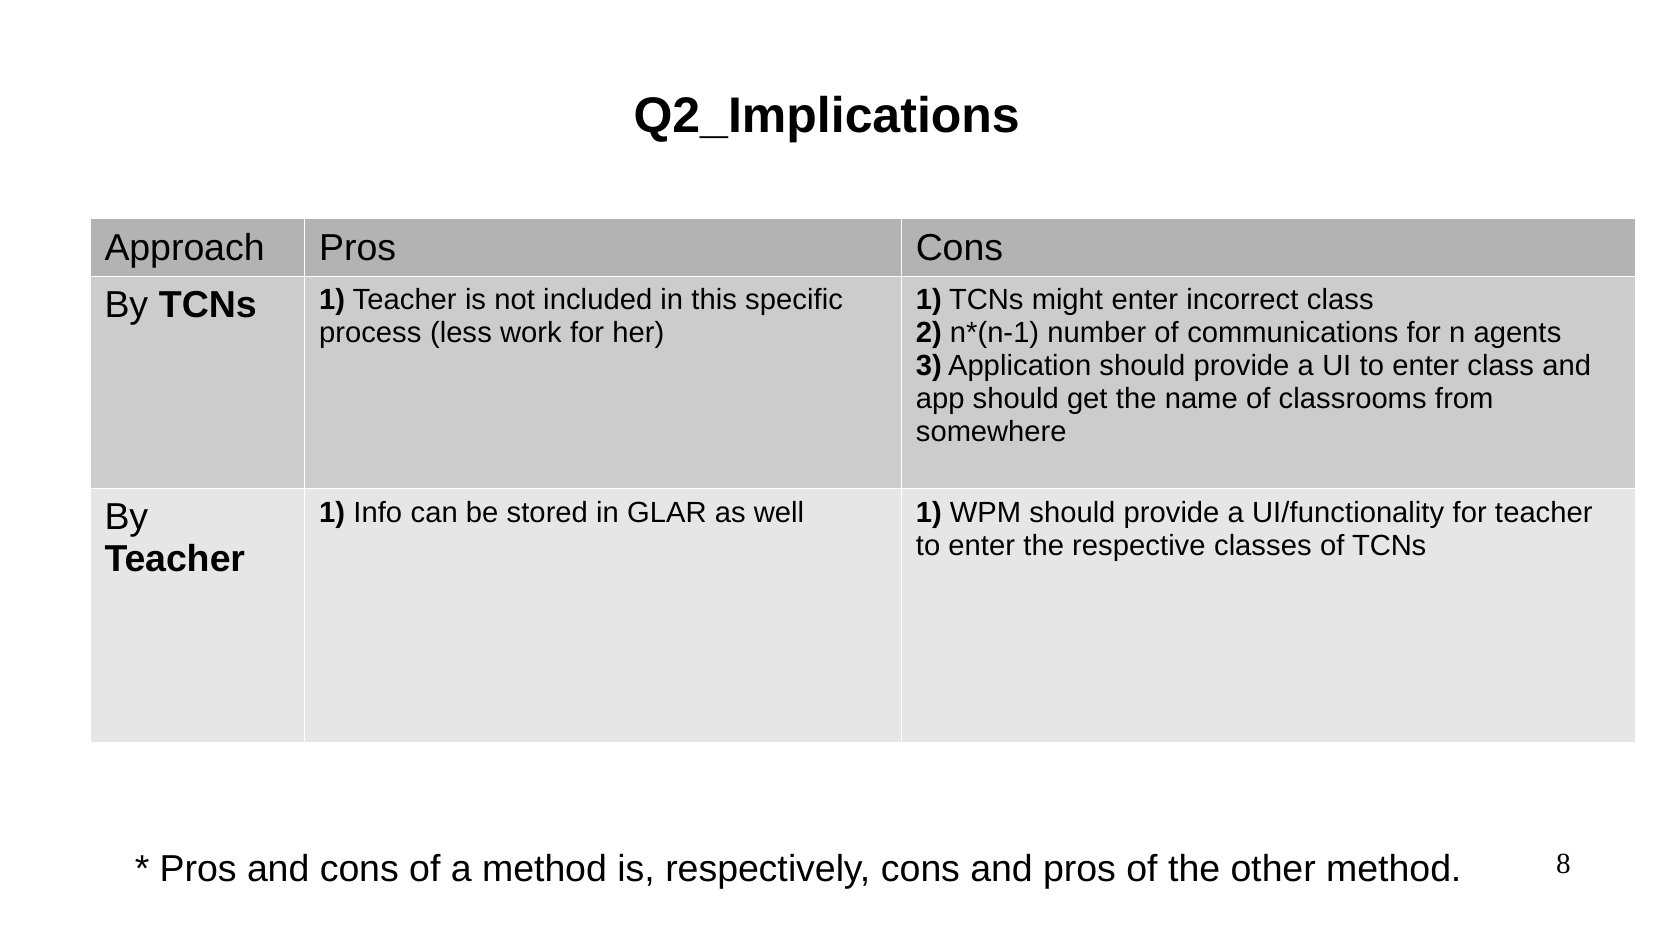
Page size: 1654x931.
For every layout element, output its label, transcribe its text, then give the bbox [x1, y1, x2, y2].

text_box * Pros and cons of a method is, respectively, cons and pros of the other method. [120, 840, 1488, 897]
table_cell 1) Teacher is not included in this specific process (less work for her) [305, 277, 901, 488]
title Q2_Implications [82, 37, 1571, 193]
table_cell 1) TCNs might enter incorrect class 2) n*(n-1) number of communications for n agents 3) Application should provide a UI to enter class and app should get the name of classrooms from somewhere [902, 277, 1635, 488]
table_cell 1) Info can be stored in GLAR as well [305, 489, 901, 742]
table_header Approach [91, 219, 304, 276]
table_header Pros [305, 219, 901, 276]
table_cell By TCNs [91, 277, 304, 488]
table_cell 1) WPM should provide a UI/functionality for teacher to enter the respective classes of TCNs [902, 489, 1635, 742]
table_cell By Teacher [91, 489, 304, 742]
table_header Cons [902, 219, 1635, 276]
